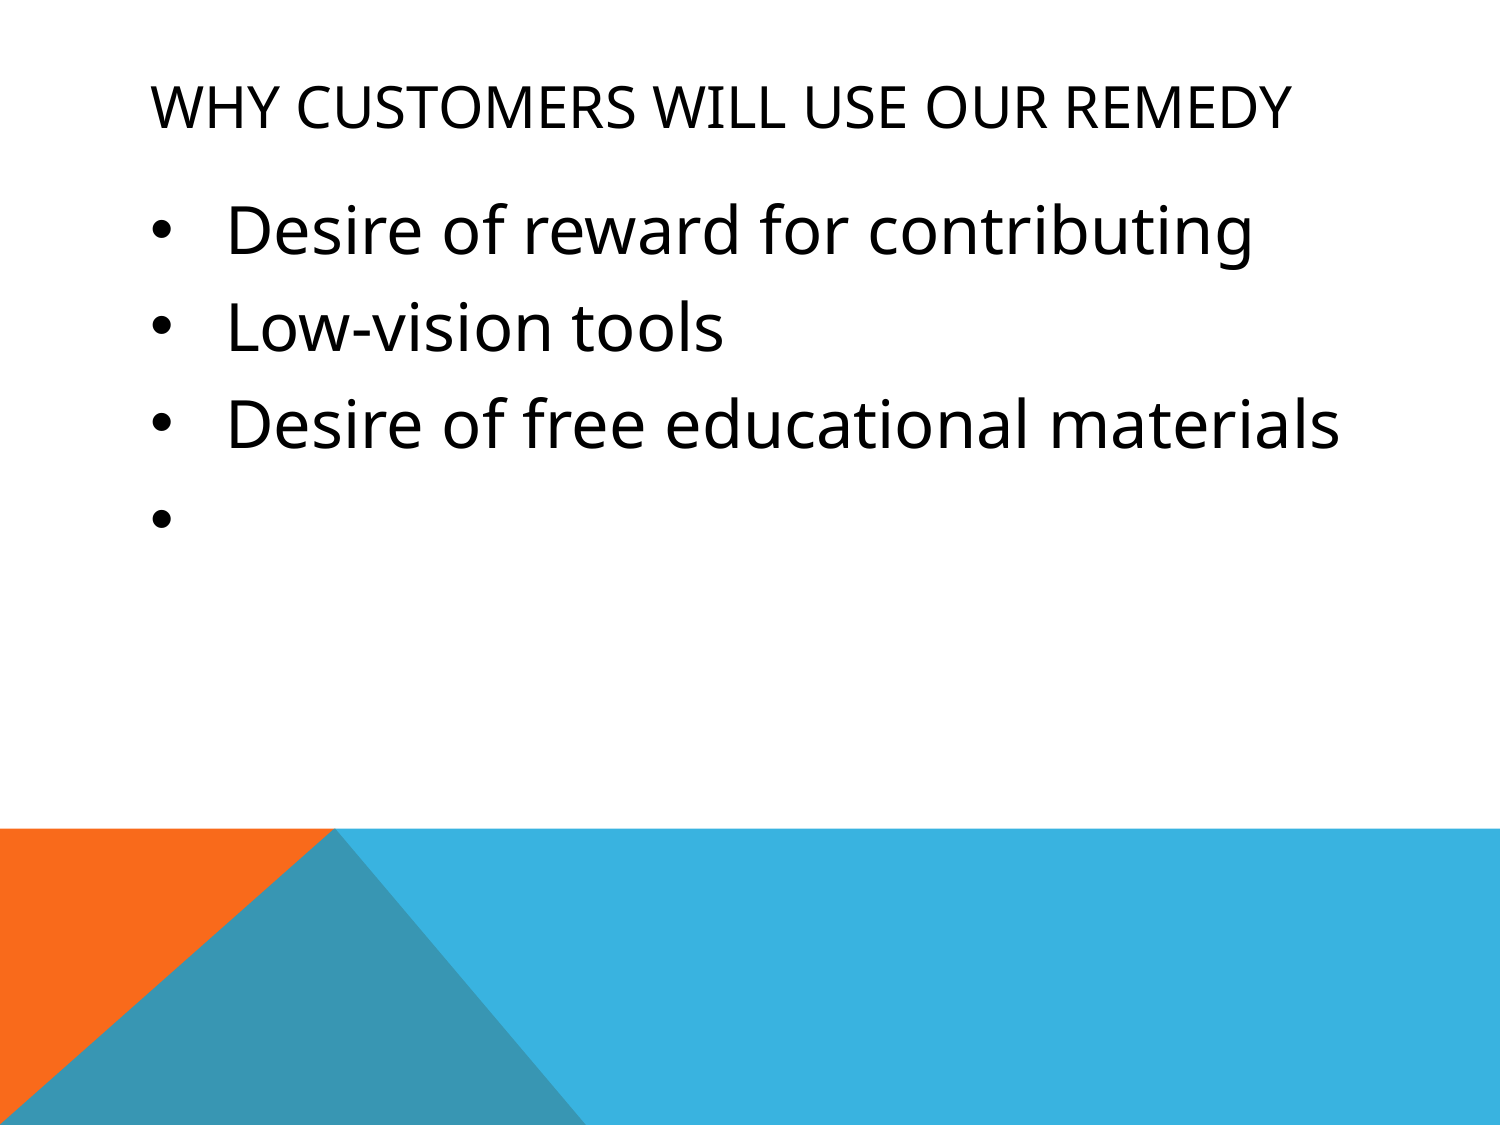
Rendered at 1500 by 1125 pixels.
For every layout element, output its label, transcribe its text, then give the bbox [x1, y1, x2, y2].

list Desire of reward for contributing Low-vision tools Desire of free educational materials [135, 180, 1369, 768]
title Why customers will use our remedy [135, 60, 1369, 150]
